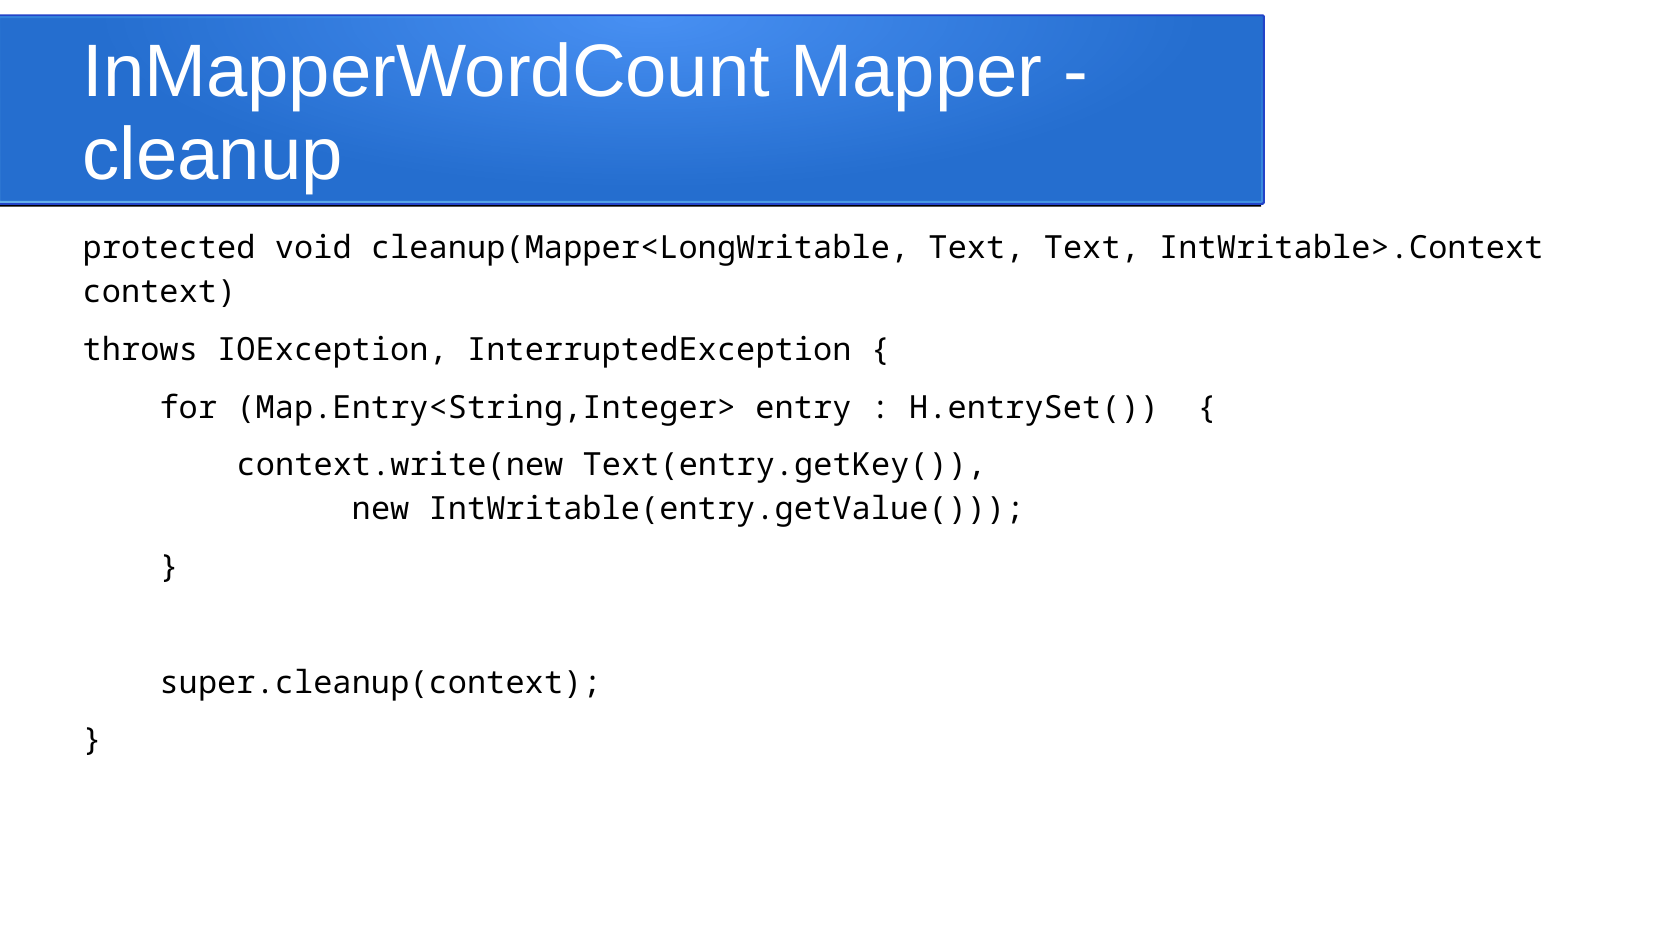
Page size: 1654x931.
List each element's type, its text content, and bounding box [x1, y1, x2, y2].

list protected void cleanup(Mapper<LongWritable, Text, Text, IntWritable>.Context context) throws IOException, InterruptedException { for (Map.Entry<String,Integer> entry : H.entrySet()) { context.write(new Text(entry.getKey()), new IntWritable(entry.getValue())); } super.cleanup(context); } [82, 224, 1571, 764]
title InMapperWordCount Mapper - cleanup [82, 29, 1235, 196]
